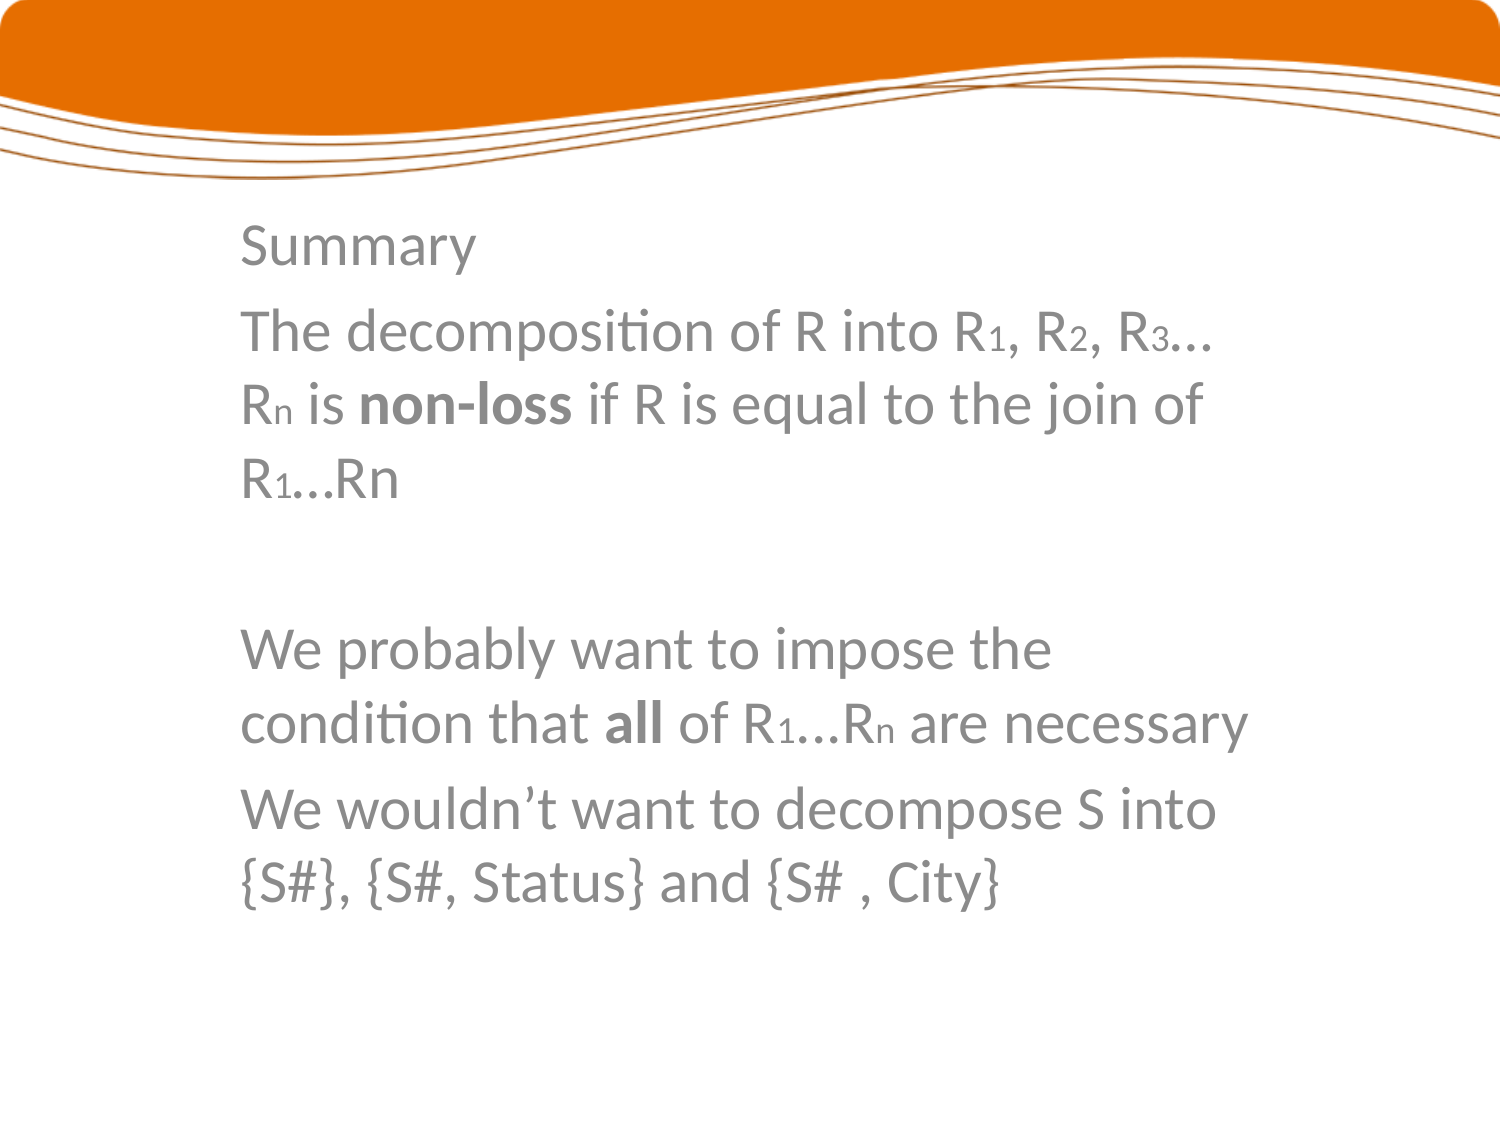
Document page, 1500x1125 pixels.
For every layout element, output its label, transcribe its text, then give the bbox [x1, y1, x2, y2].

picture [0, 0, 1500, 180]
subtitle Summary The decomposition of R into R1, R2, R3…Rn is non-loss if R is equal to the join of R1…Rn We probably want to impose the condition that all of R1...Rn are necessary We wouldn’t want to decompose S into {S#}, {S#, Status} and {S# , City} [225, 196, 1275, 988]
